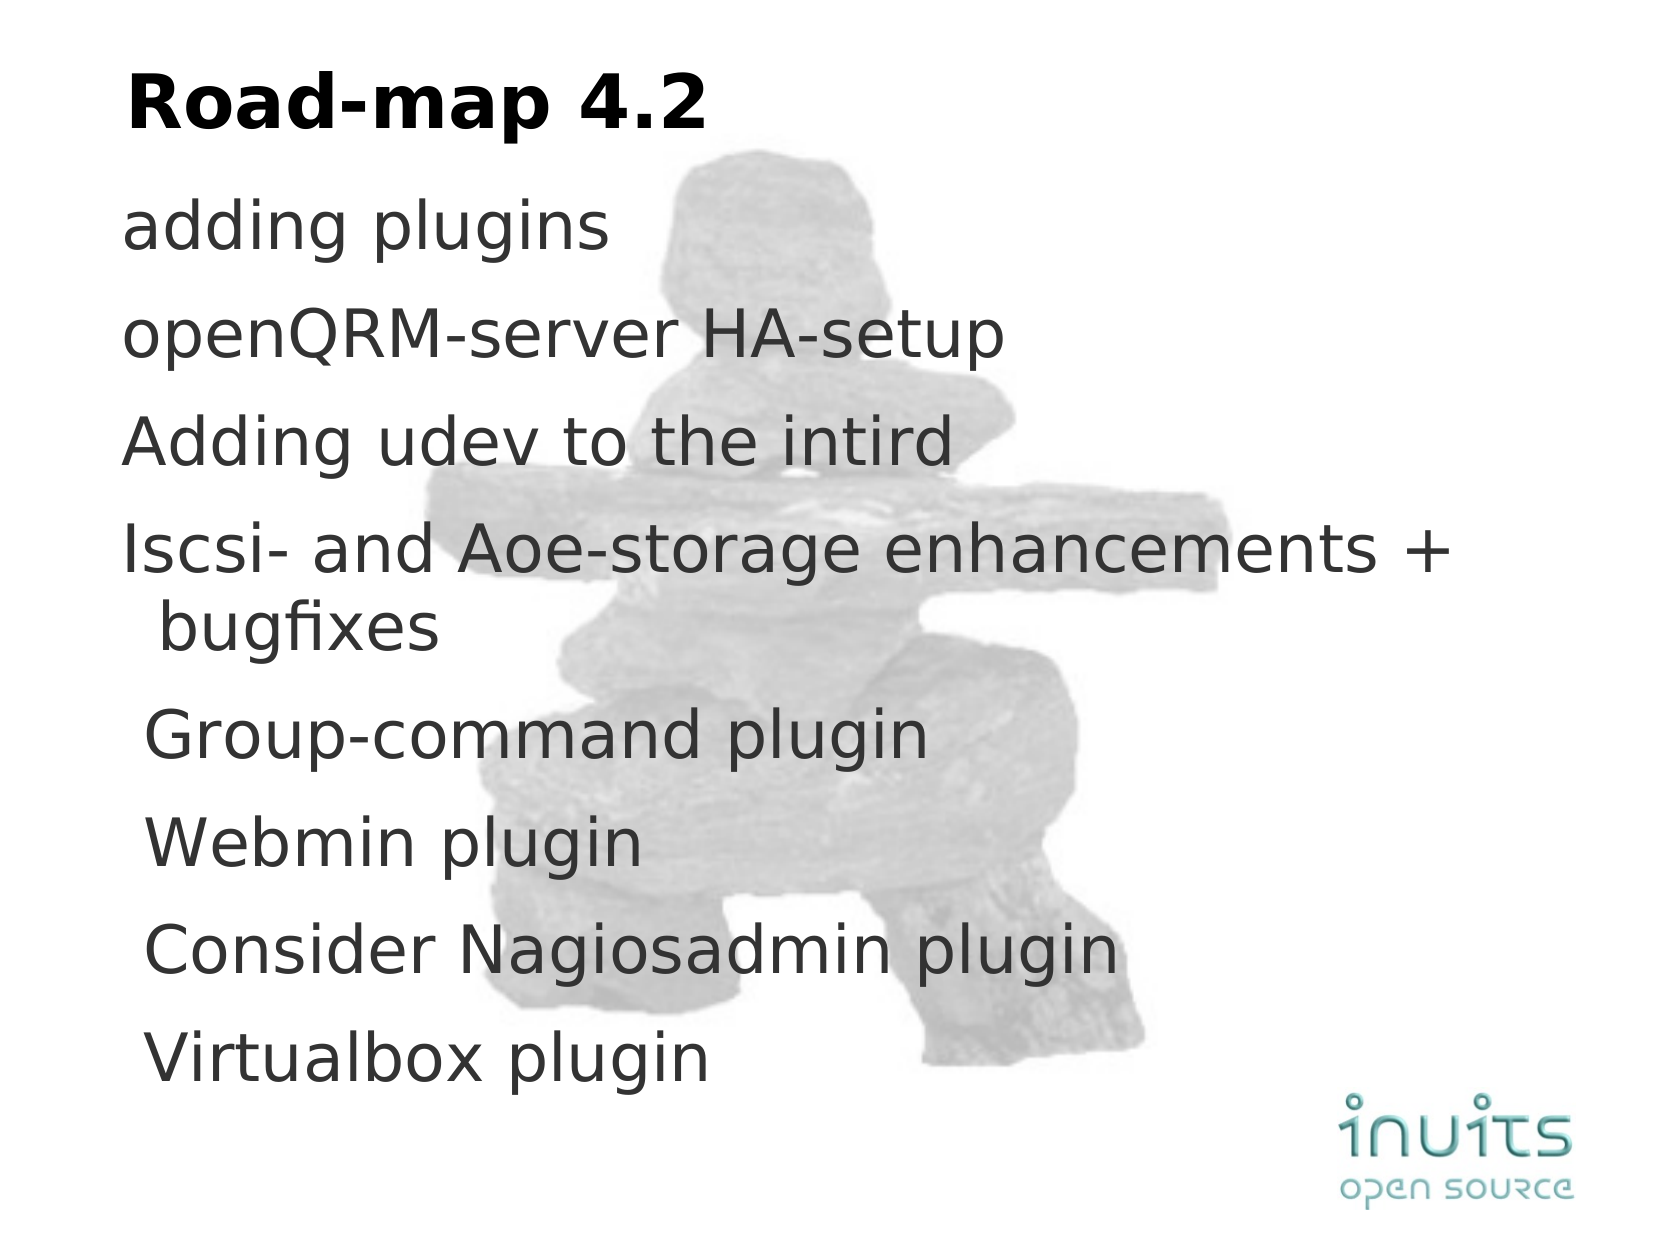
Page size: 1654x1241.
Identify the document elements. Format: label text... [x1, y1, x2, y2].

title Road-map 4.2 [125, 17, 1538, 187]
text_box adding plugins openQRM-server HA-setup Adding udev to the intird Iscsi- and Aoe-storage enhancements + bugfixes Group-command plugin Webmin plugin Consider Nagiosadmin plugin Virtualbox plugin [120, 187, 1607, 1241]
